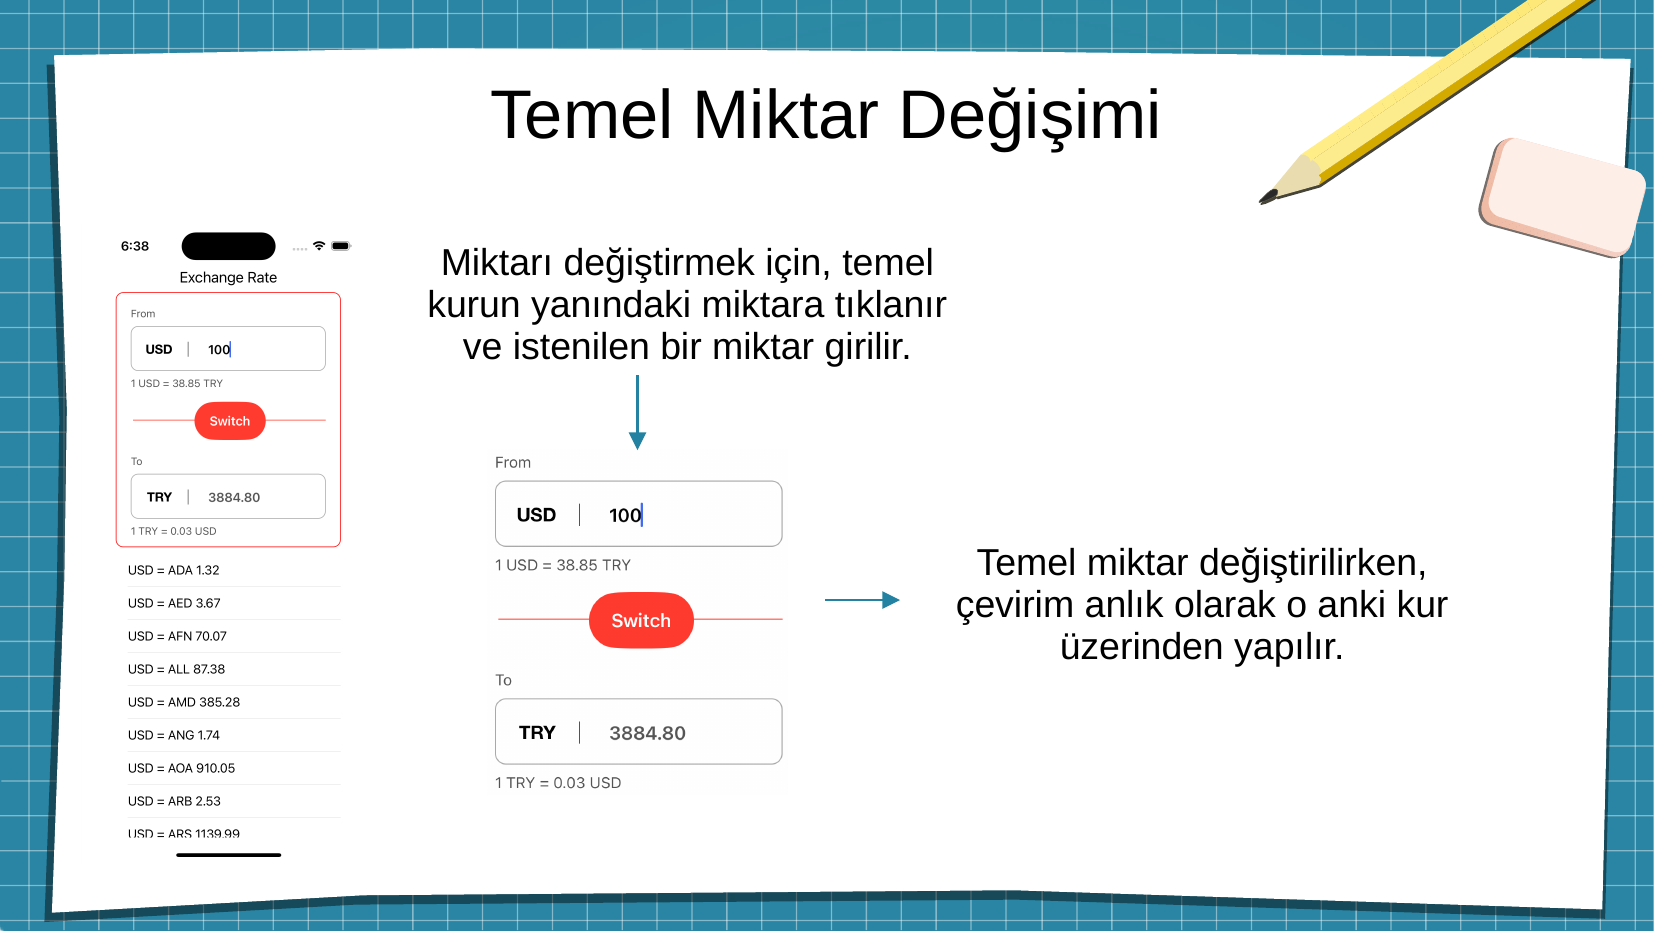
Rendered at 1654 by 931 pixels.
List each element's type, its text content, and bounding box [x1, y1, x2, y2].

text_box Temel miktar değiştirilirken, çevirim anlık olarak o anki kur üzerinden yapılır. [940, 534, 1501, 676]
text_box You CAN WRİTE [825, 225, 1139, 282]
title Temel Miktar Değişimi [82, 37, 1571, 193]
text_box Miktarı değiştirmek için, temel kurun yanındaki miktara tıklanır ve istenilen bir miktar girilir. [412, 234, 972, 376]
picture [487, 449, 788, 796]
picture [81, 224, 376, 863]
